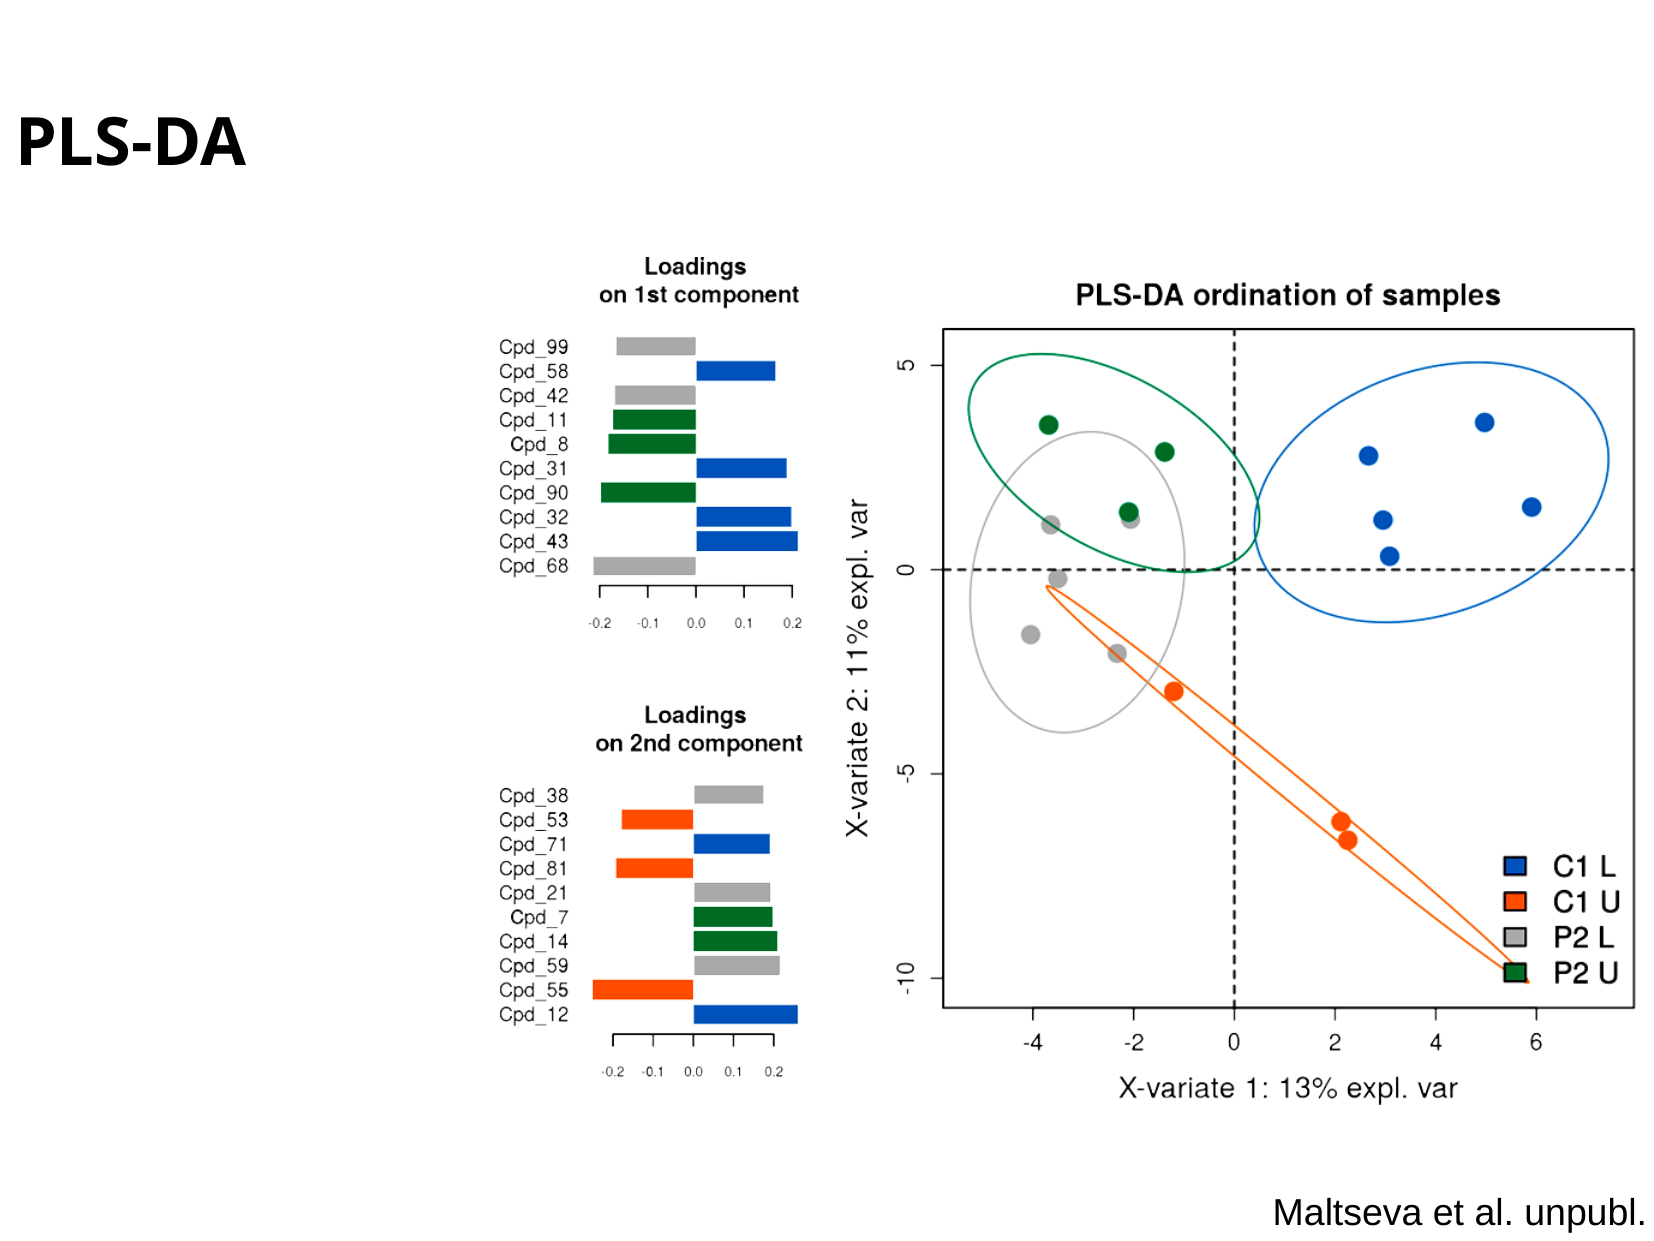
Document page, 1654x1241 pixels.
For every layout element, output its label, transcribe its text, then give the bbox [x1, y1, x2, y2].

picture [499, 257, 1636, 1105]
text_box Maltseva et al. unpubl. [1257, 1184, 1654, 1241]
title PLS-DA [15, 19, 1636, 260]
